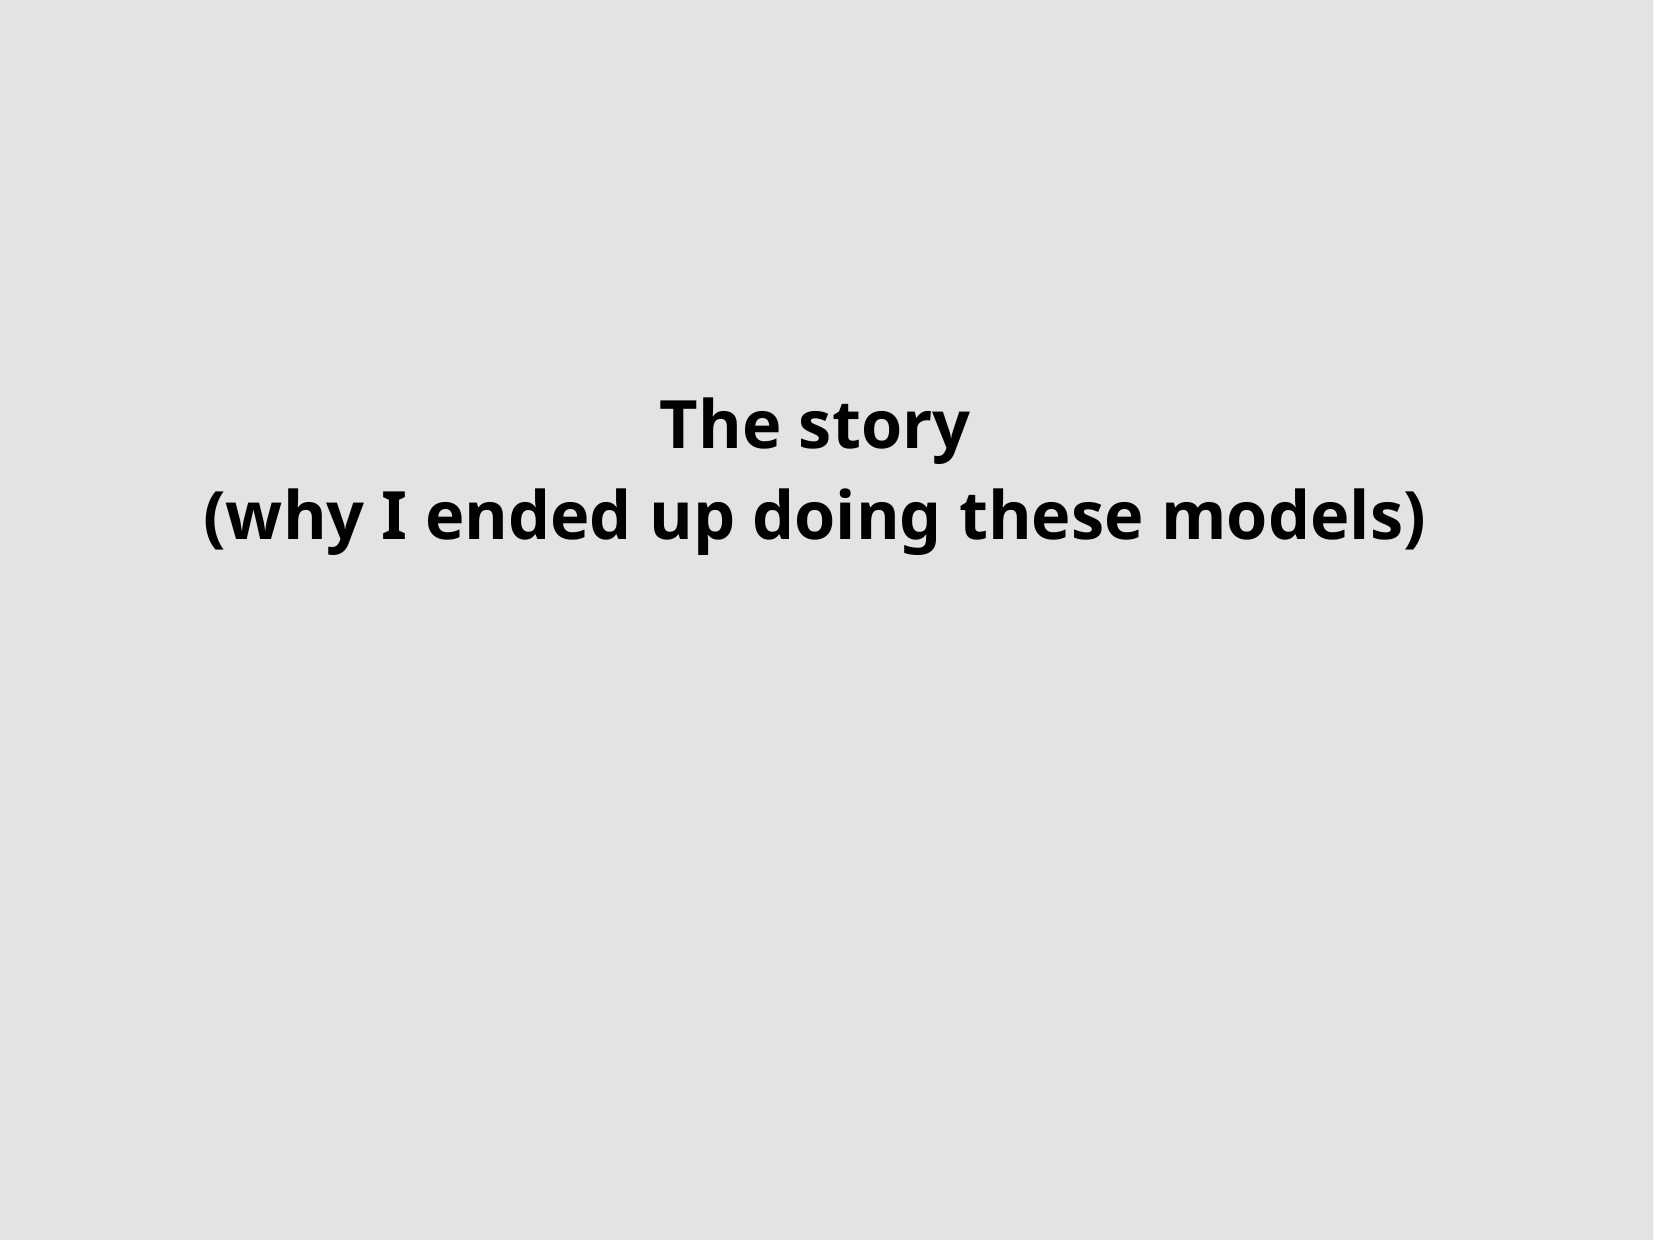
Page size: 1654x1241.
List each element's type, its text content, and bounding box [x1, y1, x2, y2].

subtitle The story (why I ended up doing these models) [0, 55, 1654, 1063]
